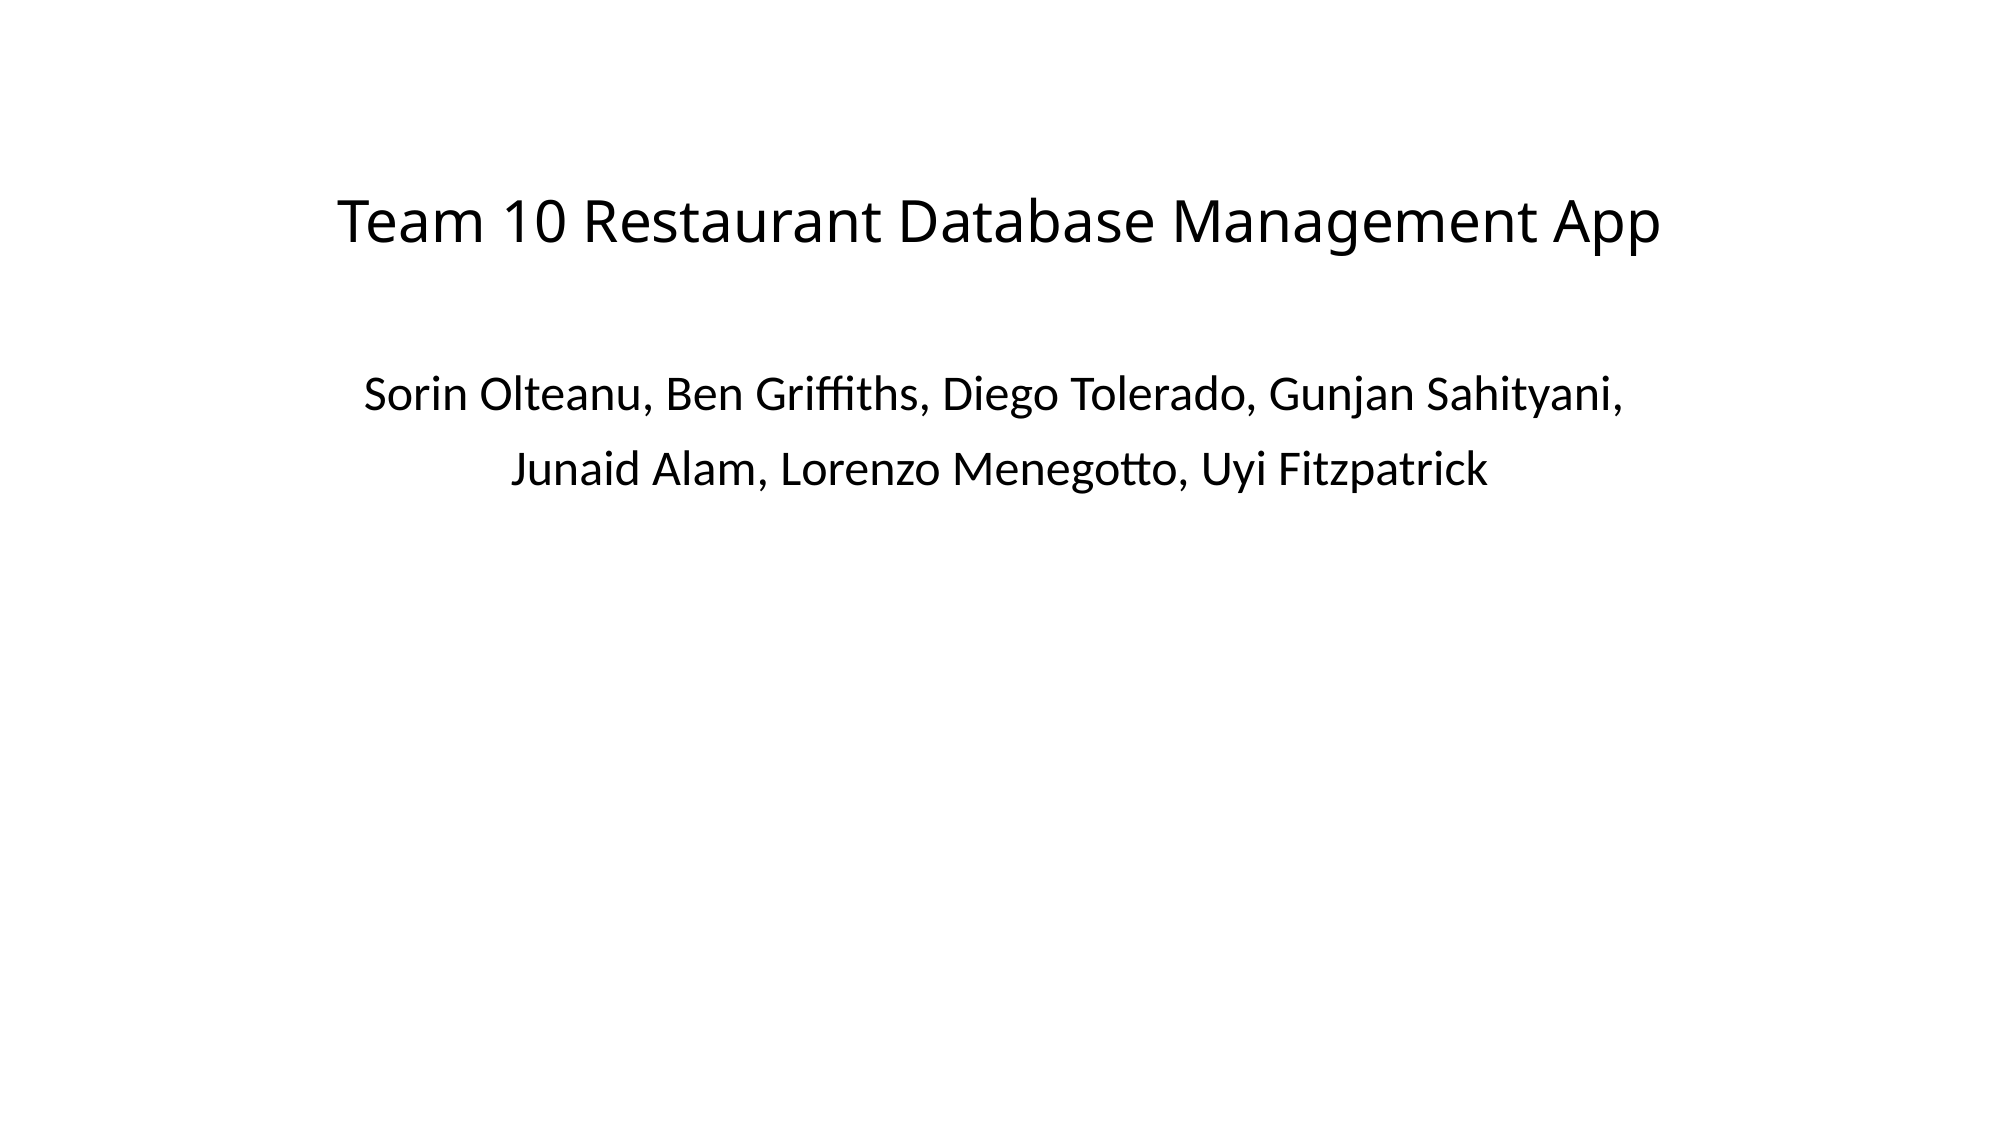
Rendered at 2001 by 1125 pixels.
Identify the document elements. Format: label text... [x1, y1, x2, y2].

title Team 10 Restaurant Database Management App [249, 172, 1750, 263]
subtitle Sorin Olteanu, Ben Griffiths, Diego Tolerado, Gunjan Sahityani, Junaid Alam, Lorenzo Menegotto, Uyi Fitzpatrick [249, 359, 1750, 632]
